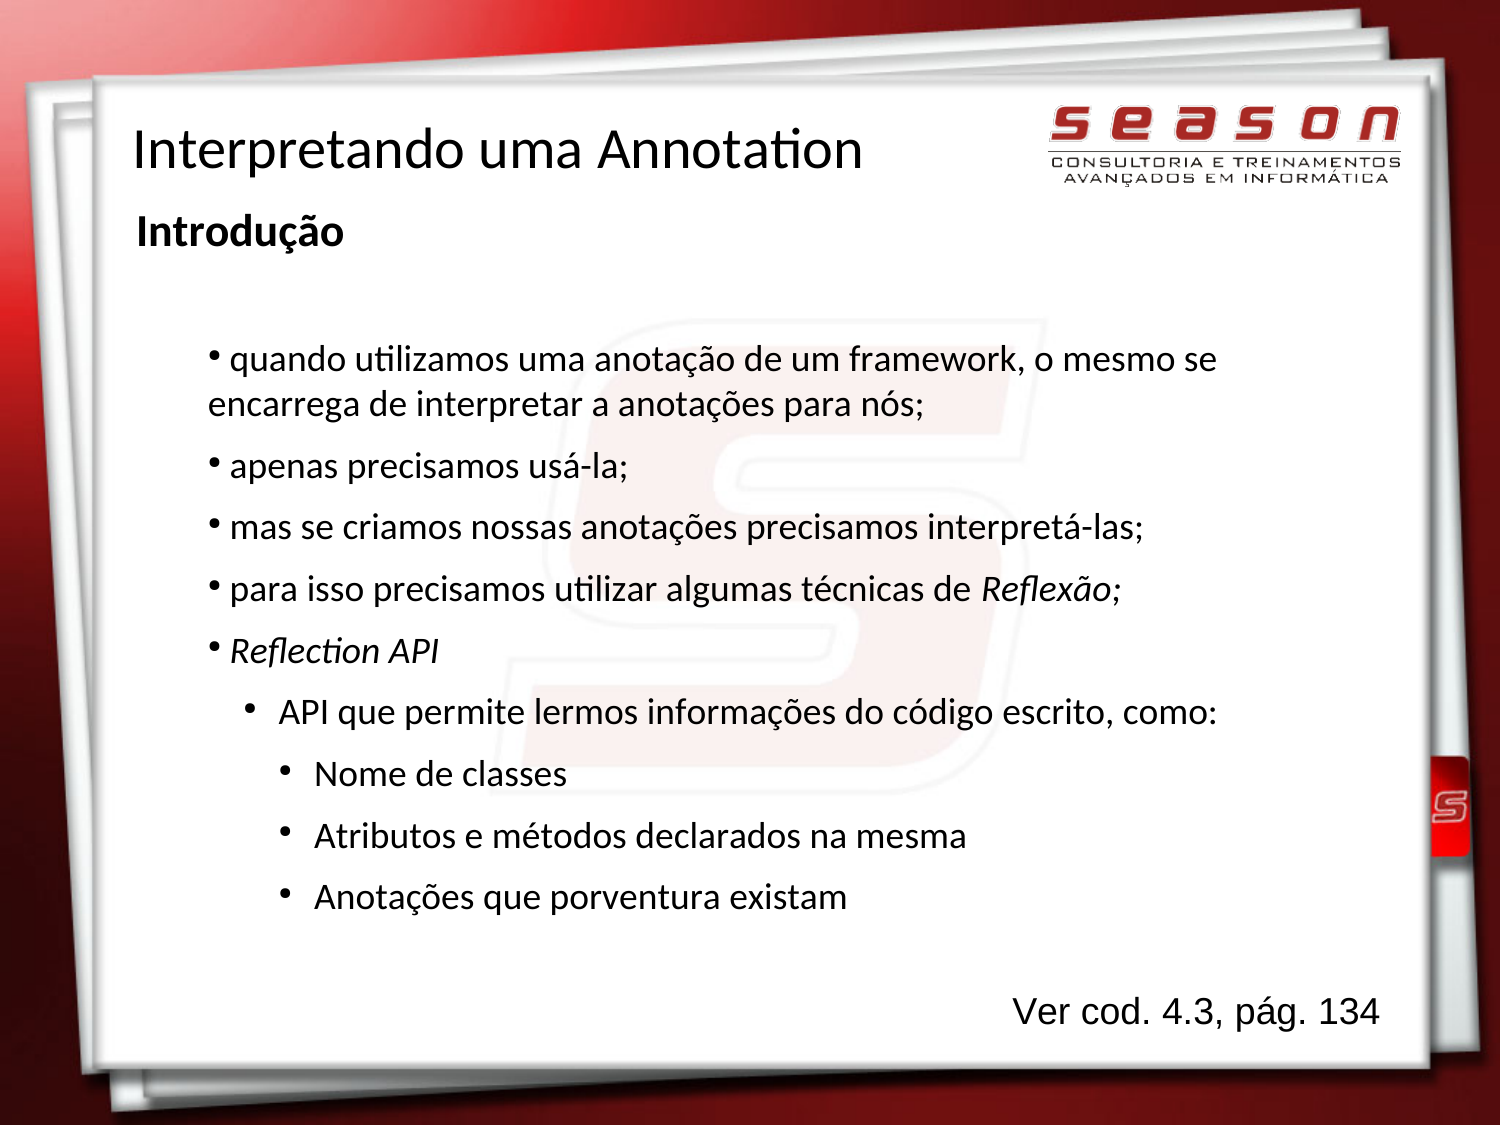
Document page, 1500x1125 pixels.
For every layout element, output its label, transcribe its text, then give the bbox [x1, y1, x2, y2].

title Interpretando uma Annotation [118, 33, 1394, 257]
text_box Ver cod. 4.3, pág. 134 [708, 979, 1396, 1040]
picture [0, 0, 1500, 1125]
text_box Introdução [119, 200, 1240, 256]
text_box quando utilizamos uma anotação de um framework, o mesmo se encarrega de interpretar a anotações para nós; apenas precisamos usá-la; mas se criamos nossas anotações precisamos interpretá-las; para isso precisamos utilizar algumas técnicas de Reflexão; Reflection API API que permite lermos informações do código escrito, como: Nome de classes Atributos e métodos declarados na mesma Anotações que porventura existam [207, 266, 1328, 985]
